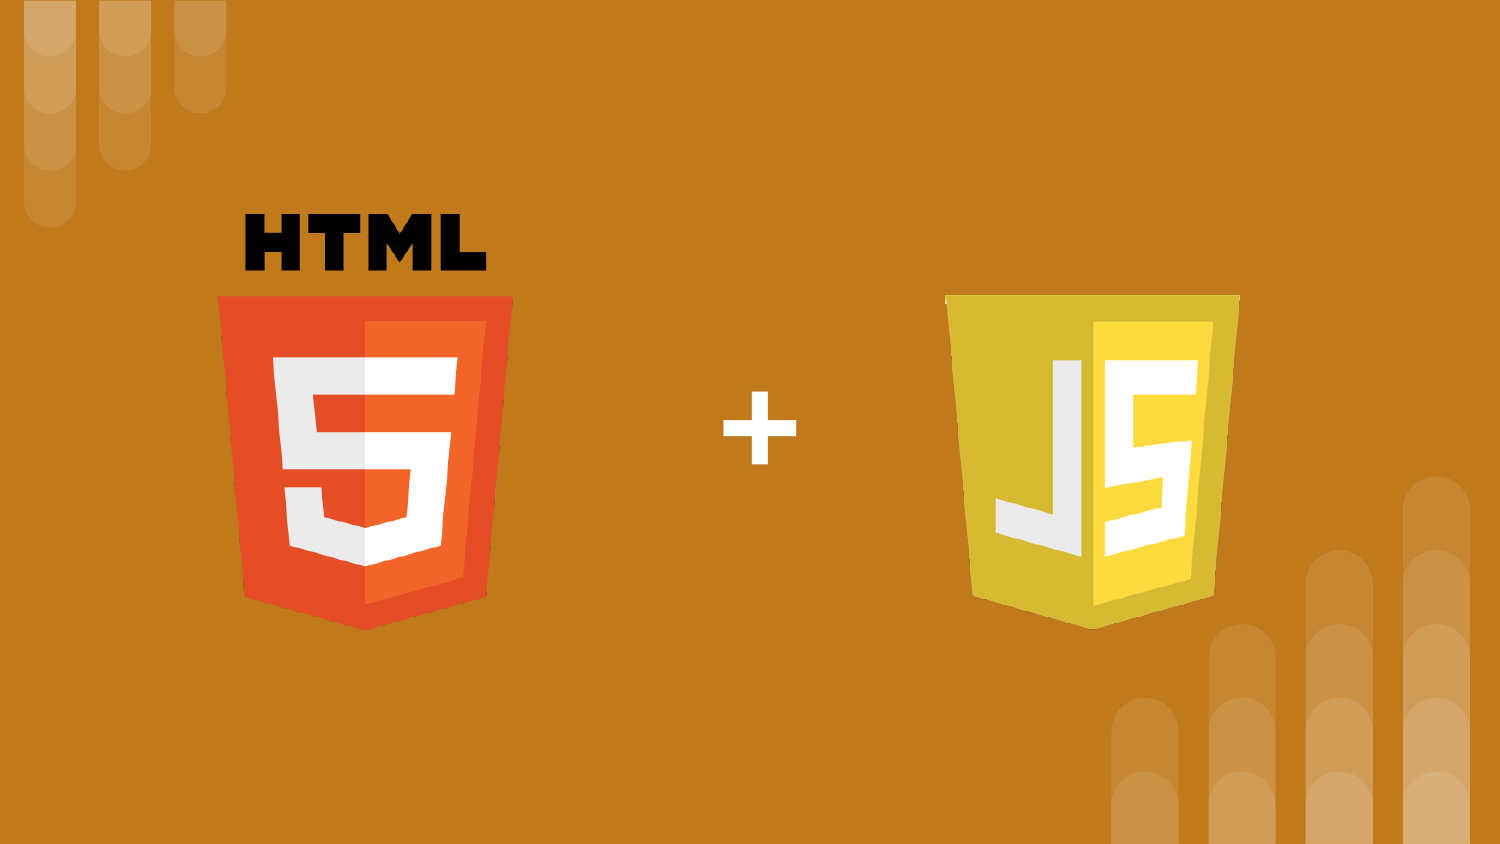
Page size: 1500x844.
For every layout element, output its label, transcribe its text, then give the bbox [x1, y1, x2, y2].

title + [702, 340, 816, 504]
picture [945, 295, 1240, 630]
picture [157, 214, 573, 630]
